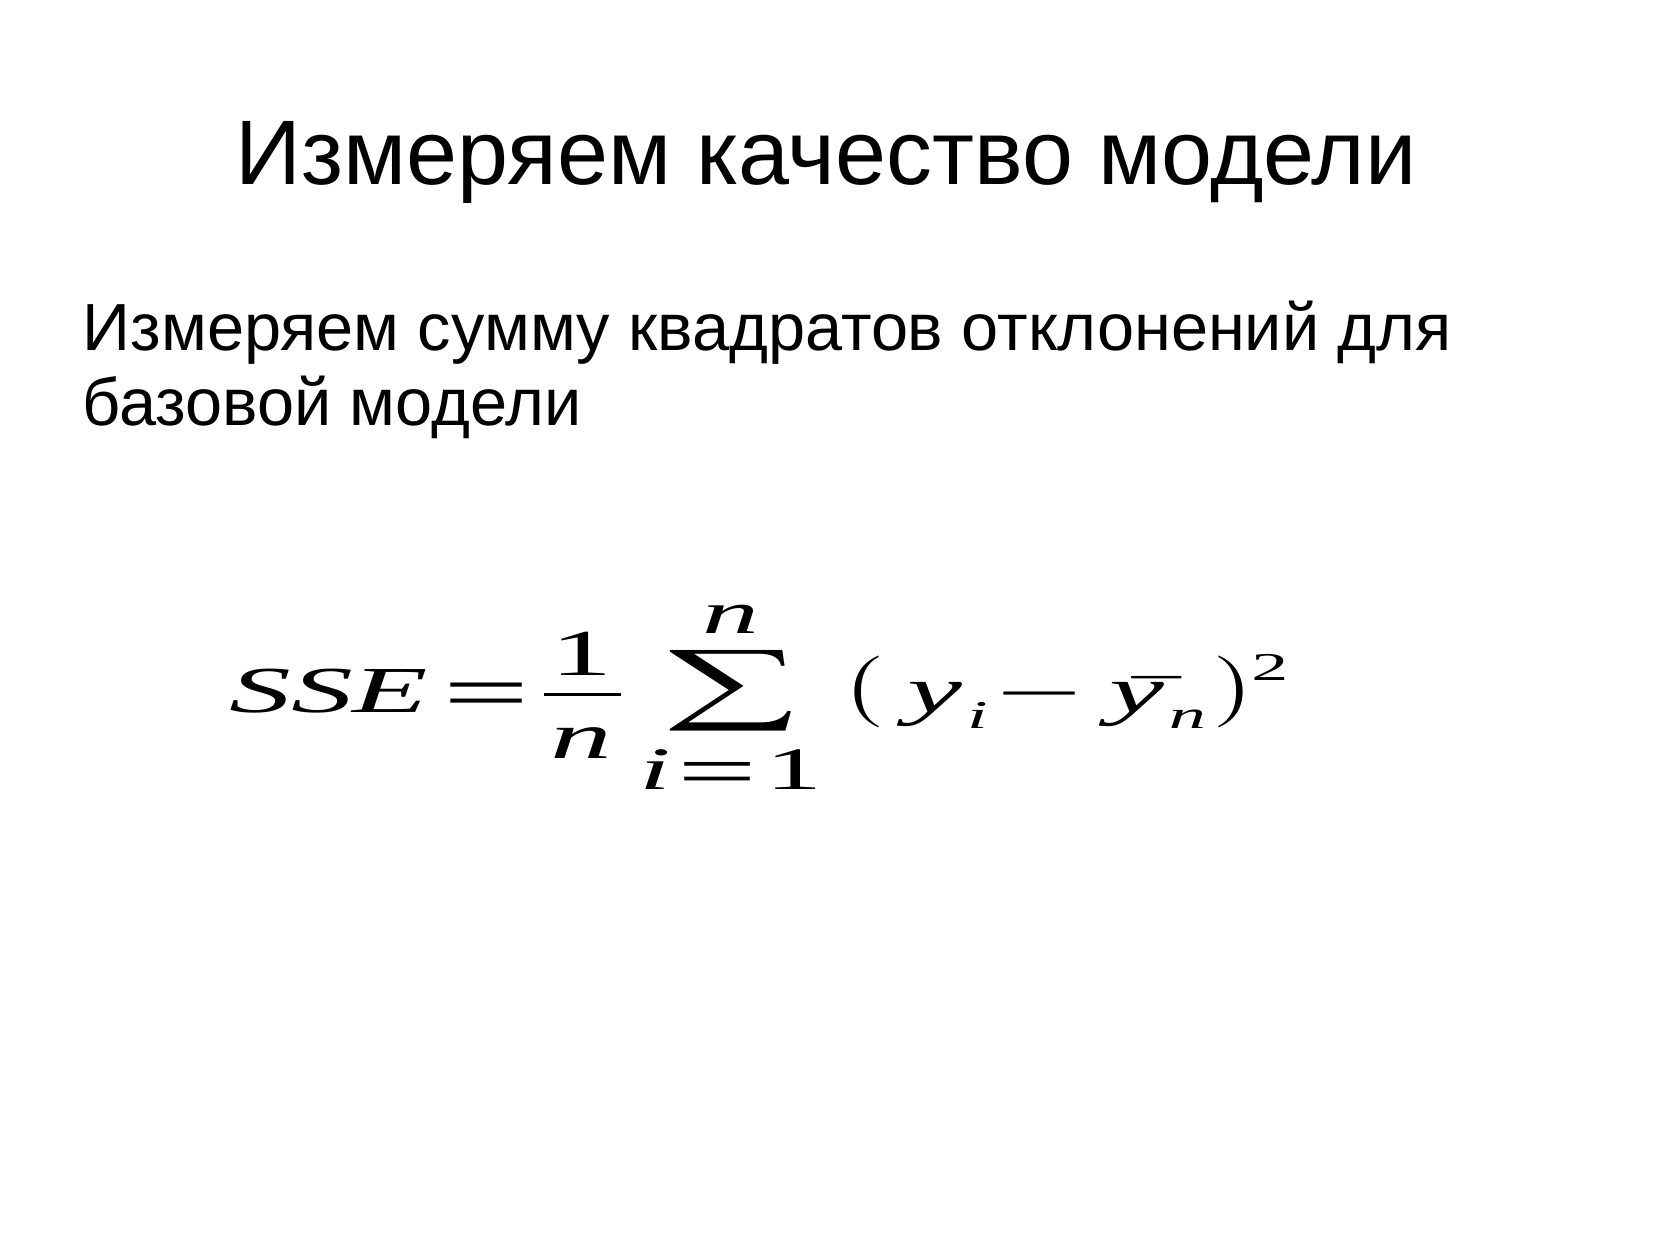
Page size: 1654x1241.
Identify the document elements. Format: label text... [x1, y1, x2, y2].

title Измеряем качество модели [82, 49, 1571, 257]
chart [213, 578, 1301, 803]
list Измеряем сумму квадратов отклонений для базовой модели [82, 290, 1571, 1010]
